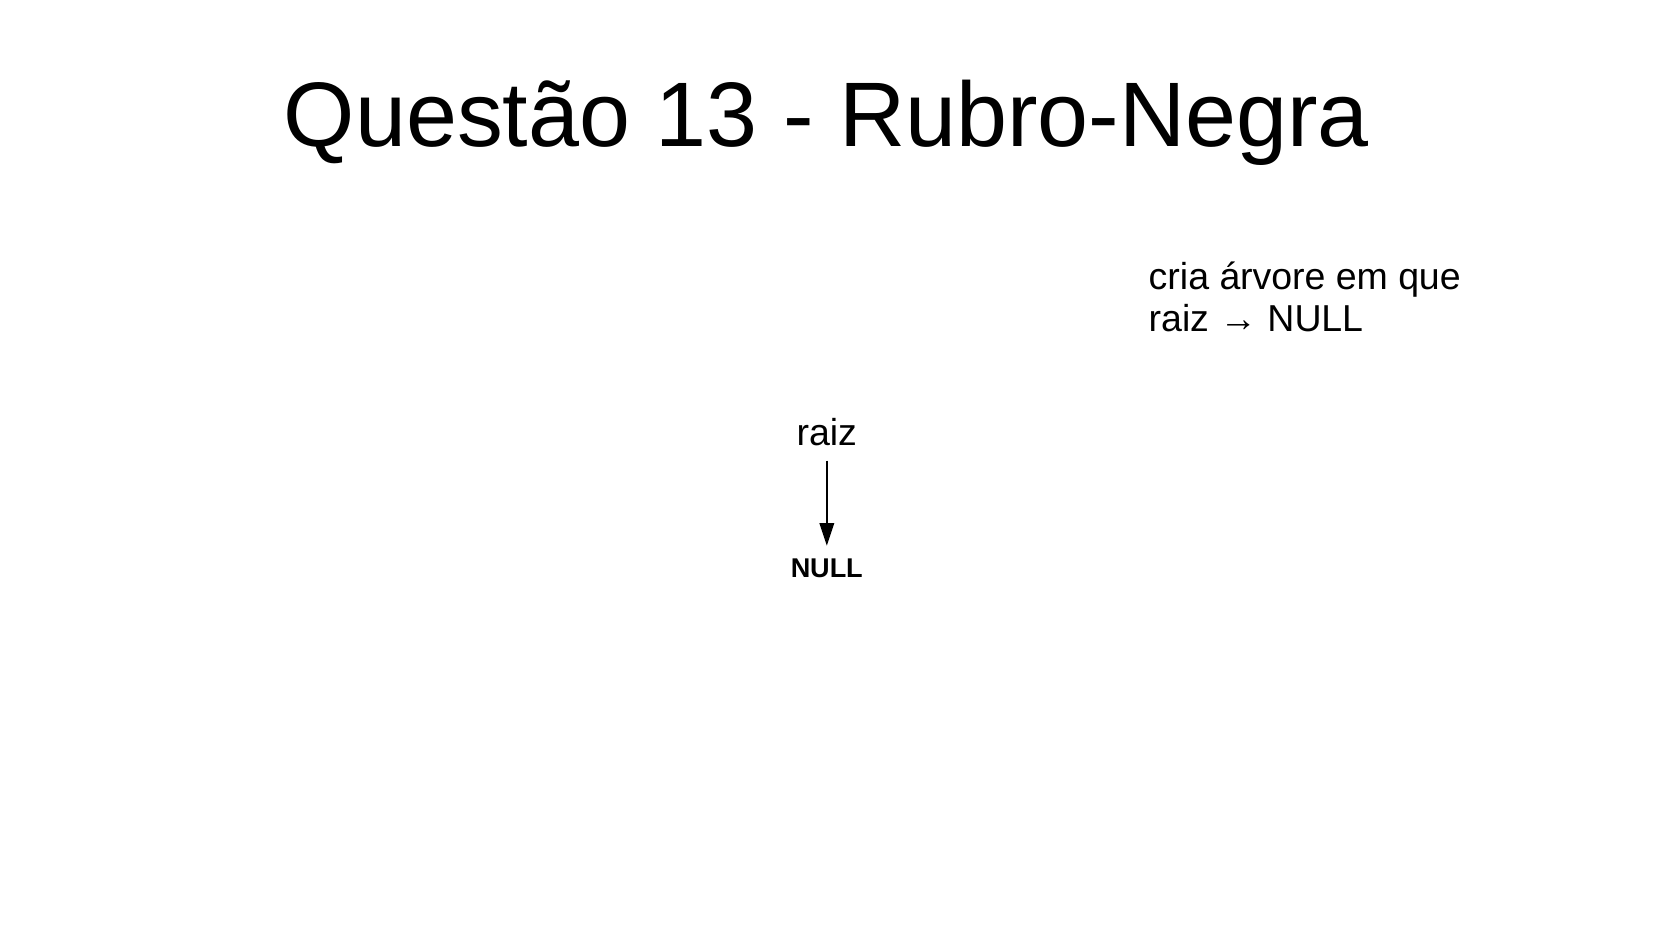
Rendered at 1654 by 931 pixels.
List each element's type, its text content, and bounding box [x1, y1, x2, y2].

title Questão 13 - Rubro-Negra [82, 37, 1571, 193]
text_box cria árvore em que raiz → NULL [1133, 248, 1476, 347]
text_box NULL [776, 545, 878, 603]
text_box raiz [781, 403, 872, 461]
